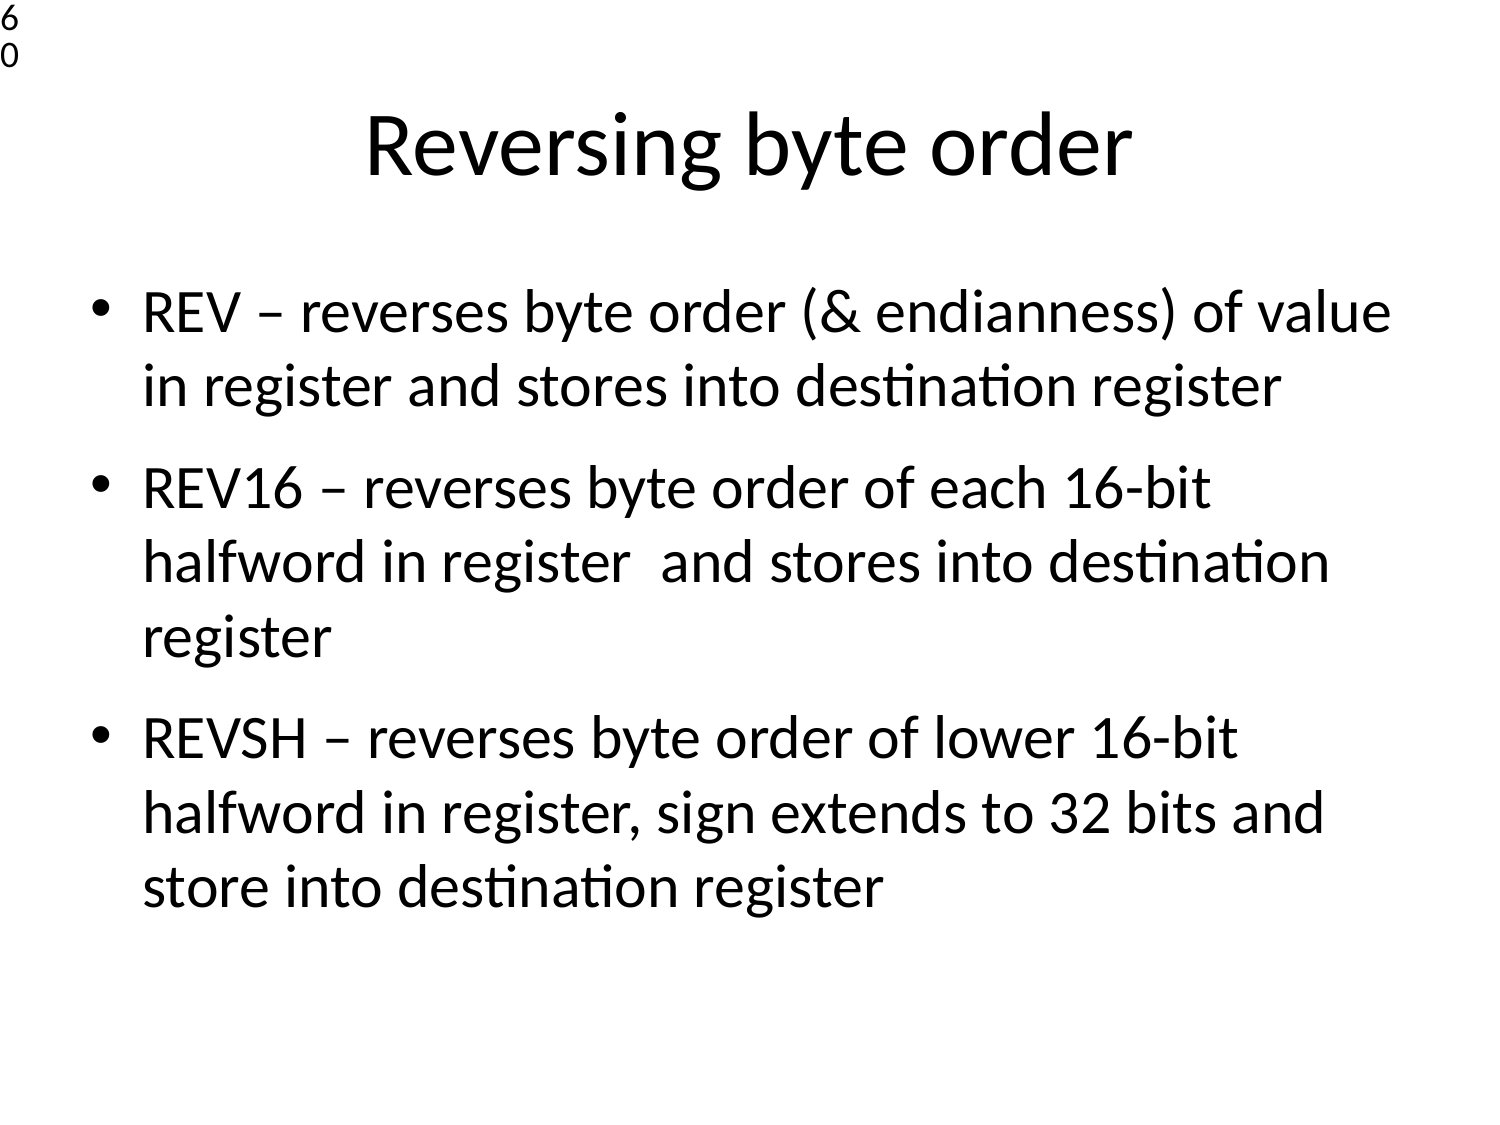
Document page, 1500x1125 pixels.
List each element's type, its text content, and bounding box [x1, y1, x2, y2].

title Reversing byte order [75, 45, 1425, 233]
list REV – reverses byte order (& endianness) of value in register and stores into destination register REV16 – reverses byte order of each 16-bit halfword in register and stores into destination register REVSH – reverses byte order of lower 16-bit halfword in register, sign extends to 32 bits and store into destination register [75, 262, 1425, 1005]
